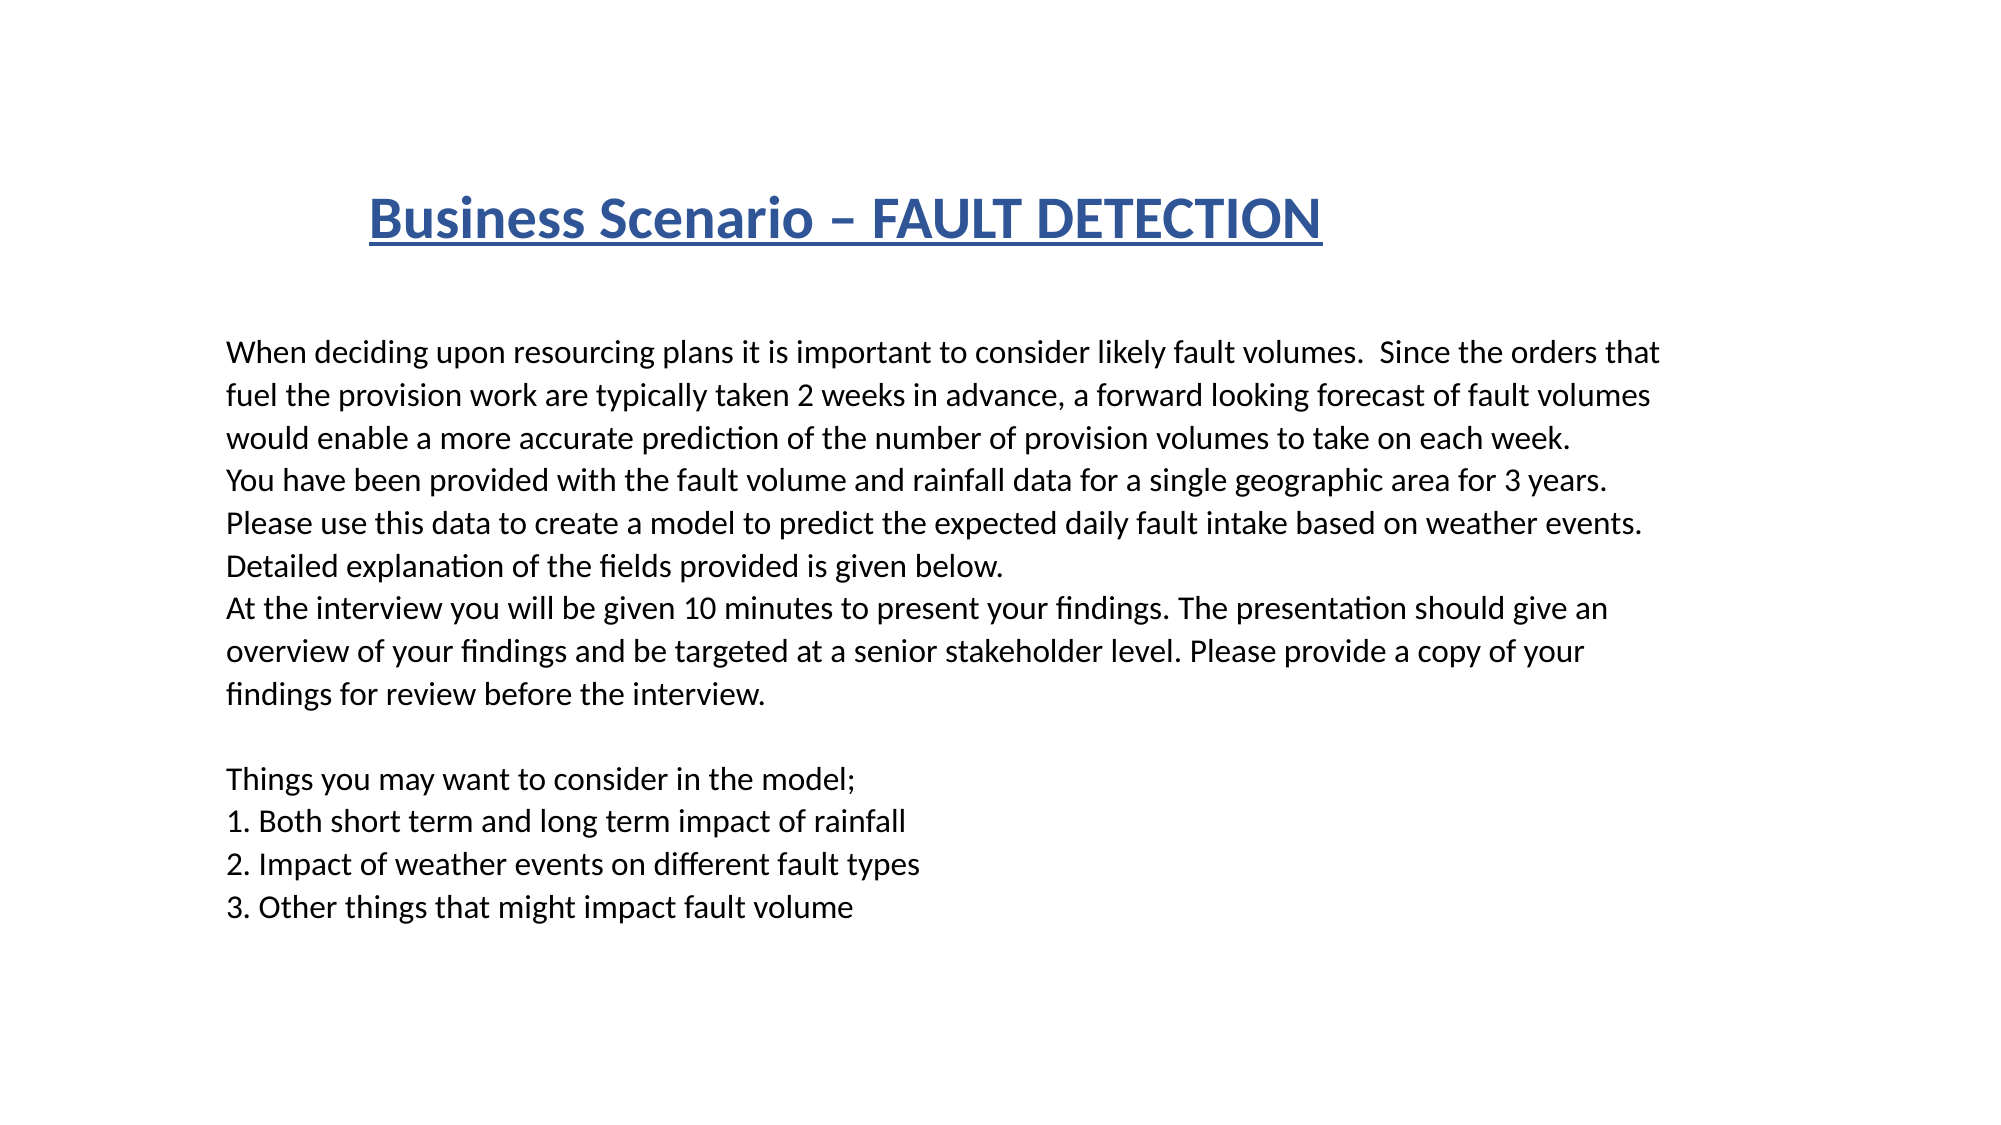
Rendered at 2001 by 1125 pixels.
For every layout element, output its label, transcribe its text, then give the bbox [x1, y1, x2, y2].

title Business Scenario – FAULT DETECTION When deciding upon resourcing plans it is important to consider likely fault volumes. Since the orders that fuel the provision work are typically taken 2 weeks in advance, a forward looking forecast of fault volumes would enable a more accurate prediction of the number of provision volumes to take on each week. You have been provided with the fault volume and rainfall data for a single geographic area for 3 years. Please use this data to create a model to predict the expected daily fault intake based on weather events. Detailed explanation of the fields provided is given below. At the interview you will be given 10 minutes to present your findings. The presentation should give an overview of your findings and be targeted at a senior stakeholder level. Please provide a copy of your findings for review before the interview. Things you may want to consider in the model; 1. Both short term and long term impact of rainfall 2. Impact of weather events on different fault types 3. Other things that might impact fault volume [210, 32, 1711, 1101]
